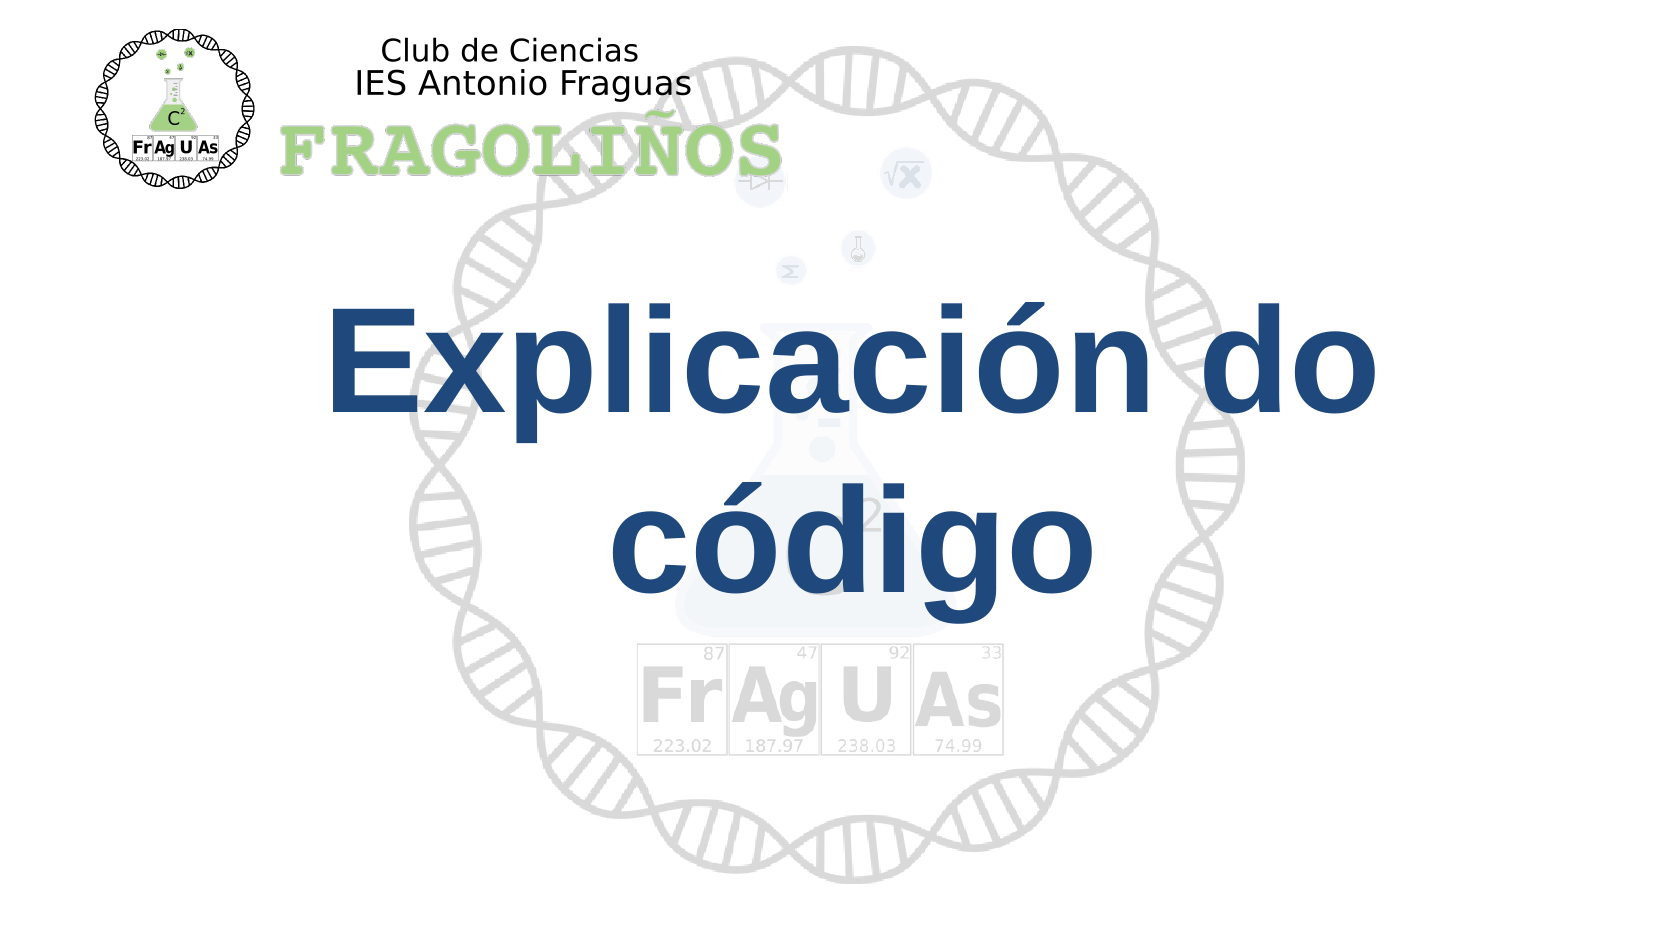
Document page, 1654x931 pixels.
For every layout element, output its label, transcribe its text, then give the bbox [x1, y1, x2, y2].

text_box Explicación do código [206, 254, 1500, 445]
picture [82, 29, 1245, 254]
picture [409, 445, 1245, 884]
